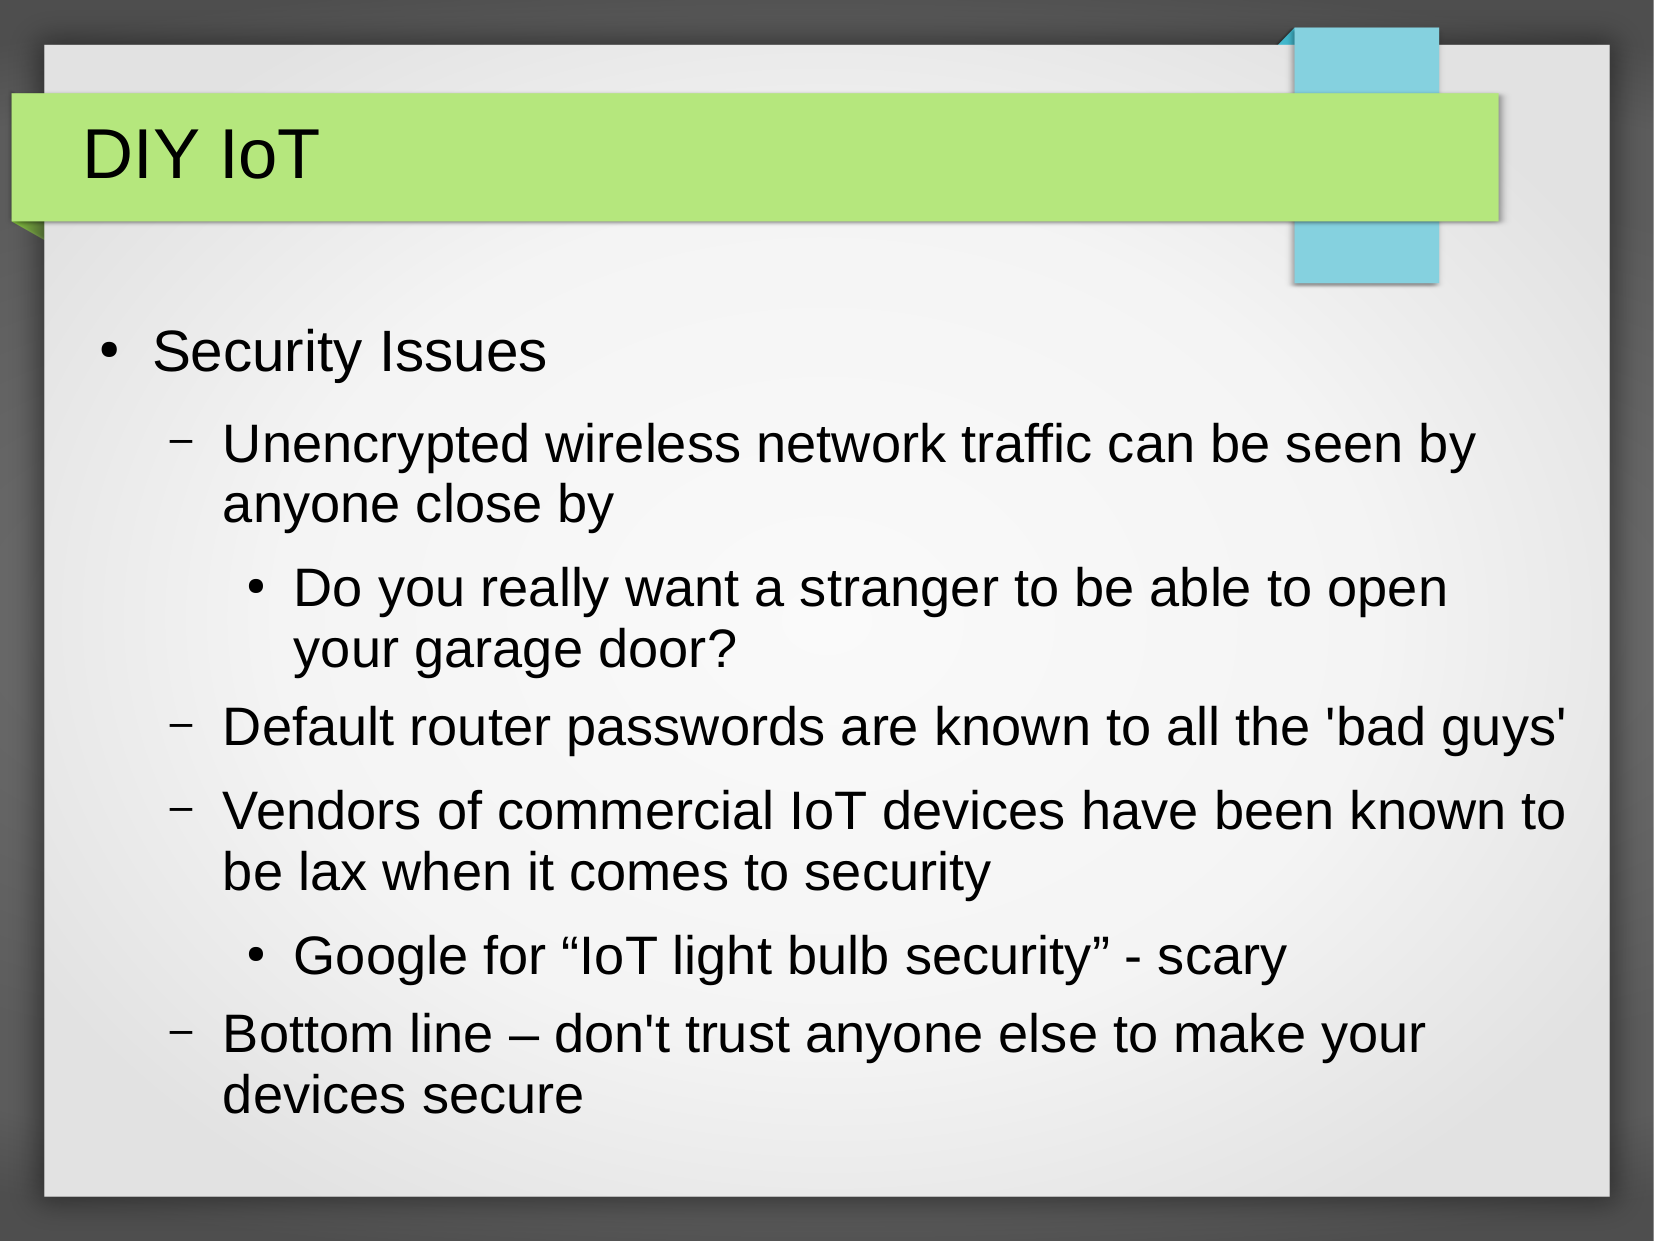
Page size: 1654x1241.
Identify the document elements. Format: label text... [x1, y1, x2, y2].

title DIY IoT [82, 94, 1264, 213]
list Security Issues Unencrypted wireless network traffic can be seen by anyone close by Do you really want a stranger to be able to open your garage door? Default router passwords are known to all the 'bad guys' Vendors of commercial IoT devices have been known to be lax when it comes to security Google for “IoT light bulb security” - scary Bottom line – don't trust anyone else to make your devices secure [81, 318, 1570, 1126]
picture [0, 0, 1654, 1241]
